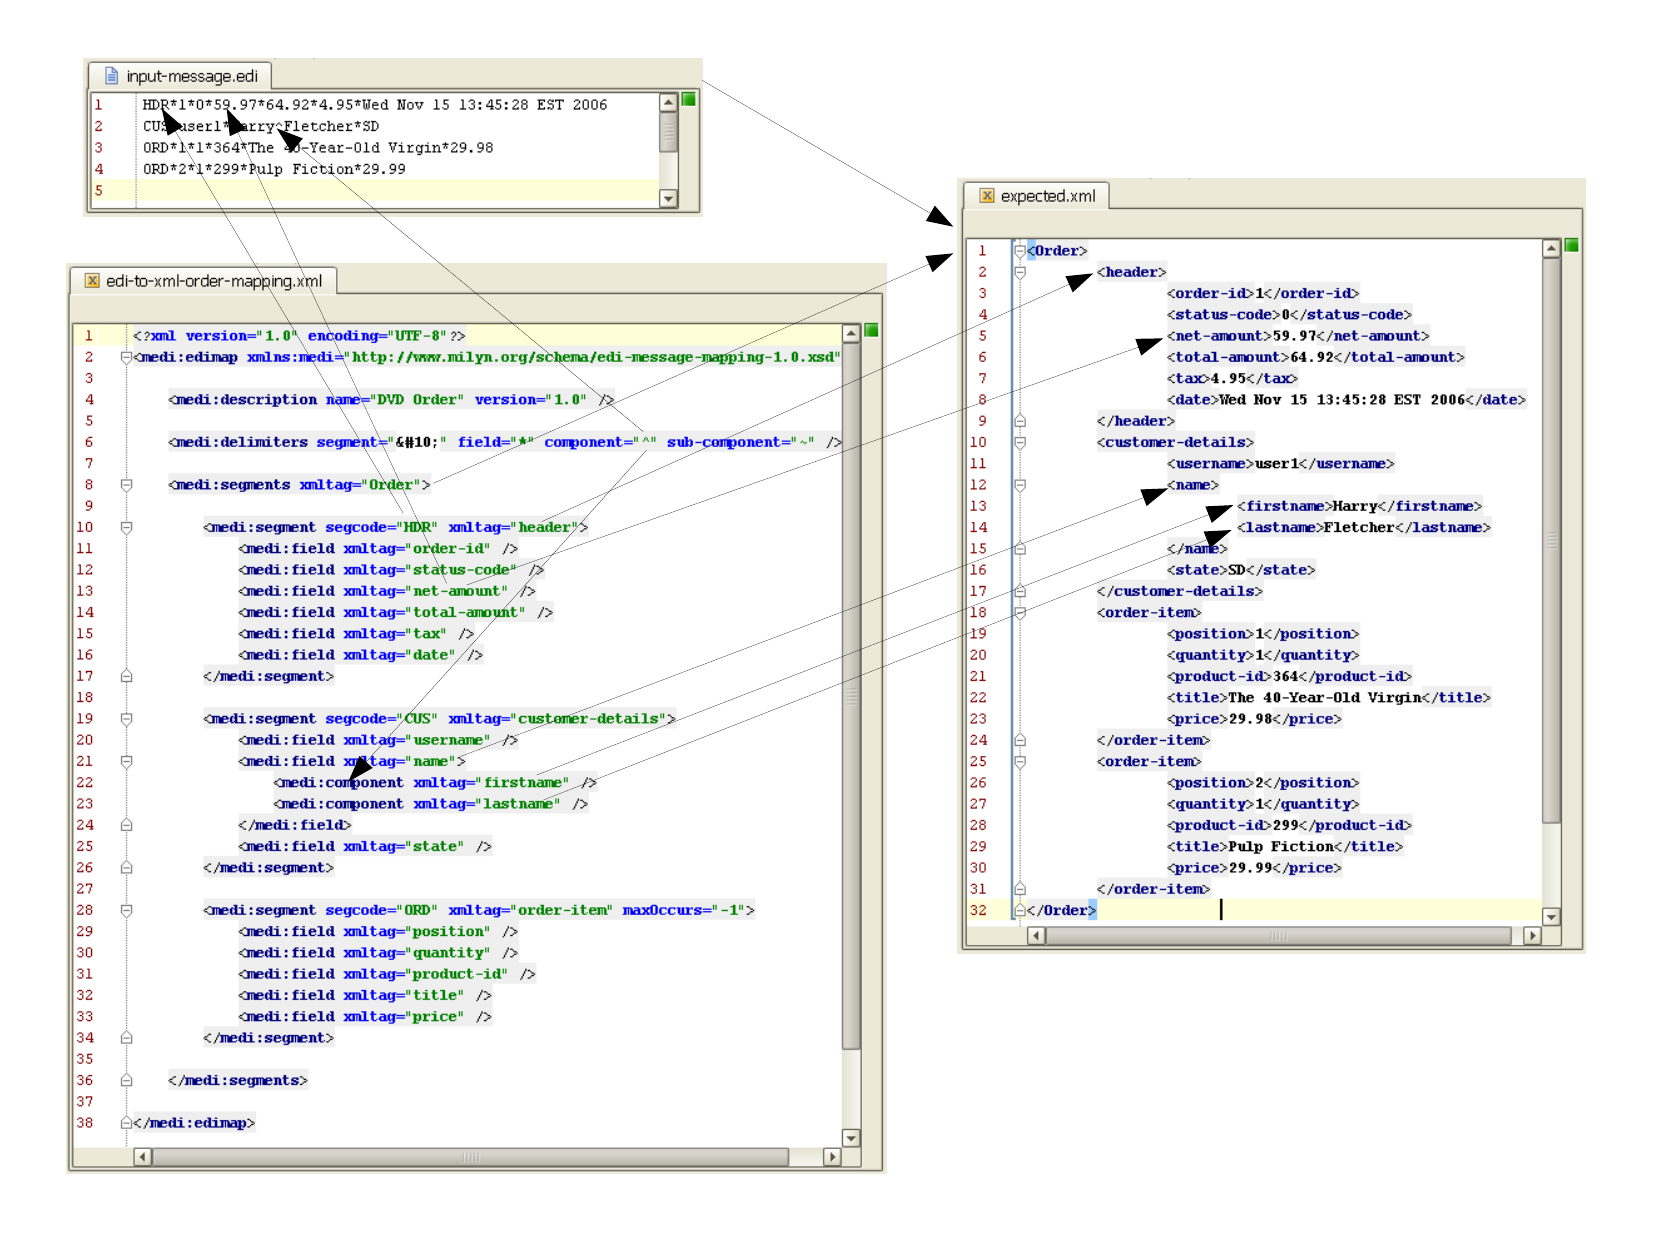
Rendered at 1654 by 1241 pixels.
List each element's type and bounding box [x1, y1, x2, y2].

picture [556, 367, 887, 552]
picture [66, 263, 887, 1174]
picture [441, 263, 887, 404]
picture [957, 178, 1586, 954]
picture [83, 58, 703, 217]
